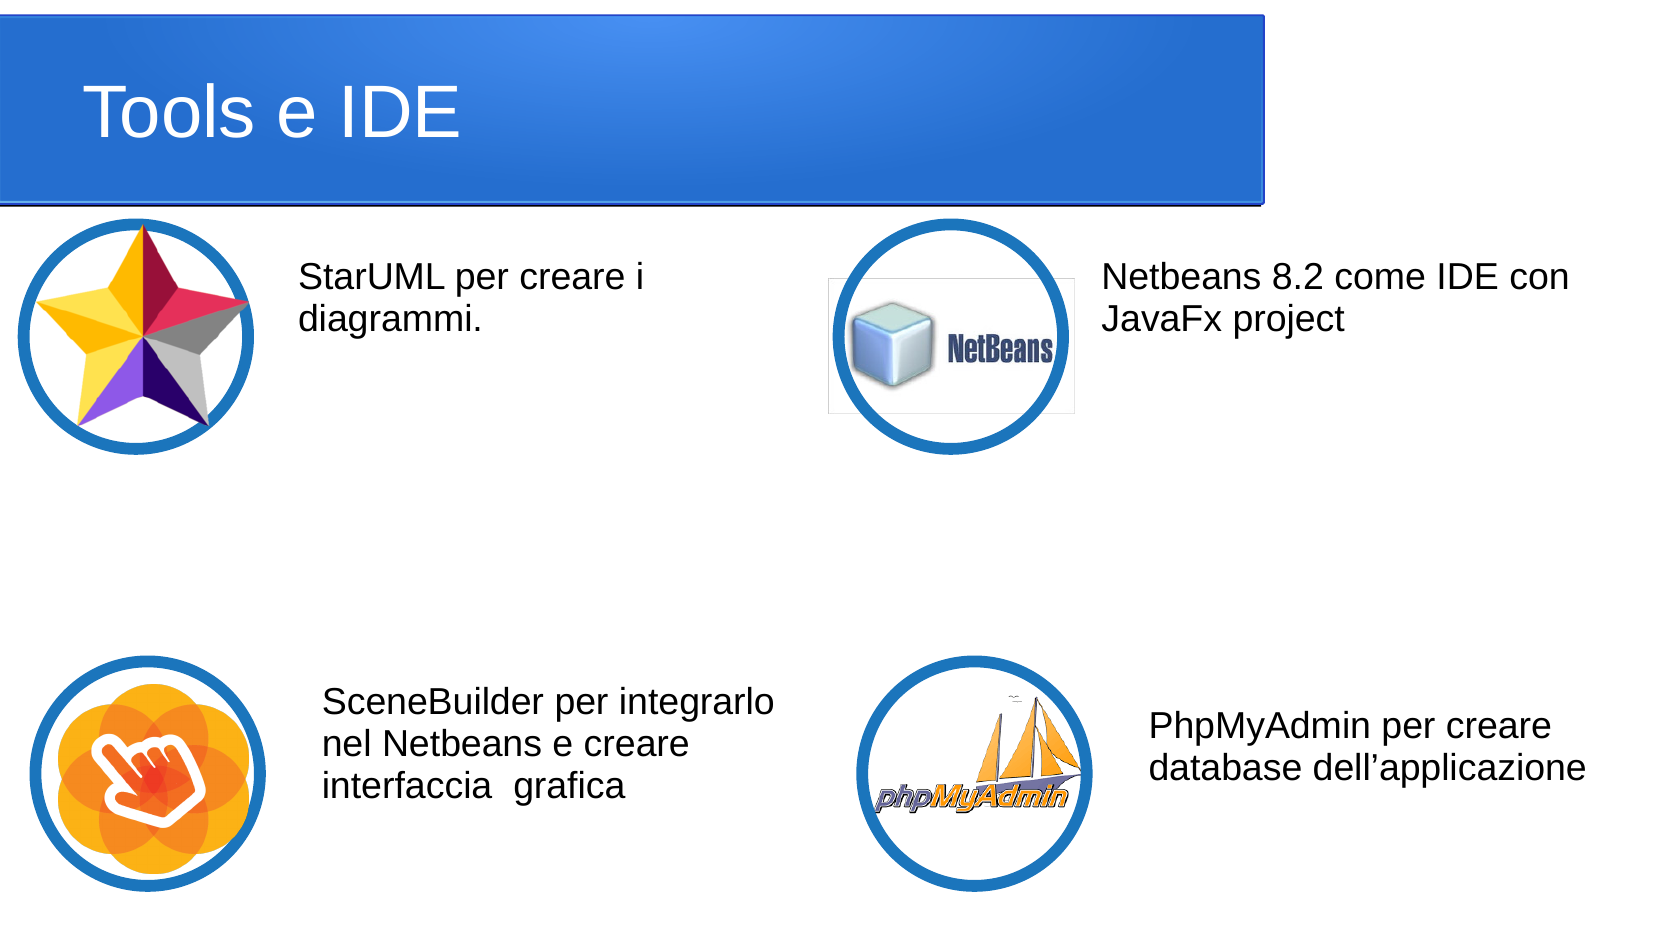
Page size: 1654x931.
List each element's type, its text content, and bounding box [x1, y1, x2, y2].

picture [58, 684, 249, 875]
picture [1053, 684, 1099, 825]
text_box PhpMyAdmin per creare database dell’applicazione [1133, 696, 1619, 796]
picture [869, 684, 1080, 825]
text_box SceneBuilder per integrarlo nel Netbeans e creare interfaccia grafica [307, 673, 804, 815]
text_box Netbeans 8.2 come IDE con JavaFx project [1086, 248, 1642, 347]
picture [862, 684, 896, 734]
picture [845, 278, 1057, 414]
picture [862, 813, 867, 825]
picture [828, 278, 860, 414]
title Tools e IDE [82, 35, 1235, 189]
text_box StarUML per creare i diagrammi. [283, 248, 792, 347]
picture [1041, 278, 1075, 414]
picture [36, 224, 249, 426]
